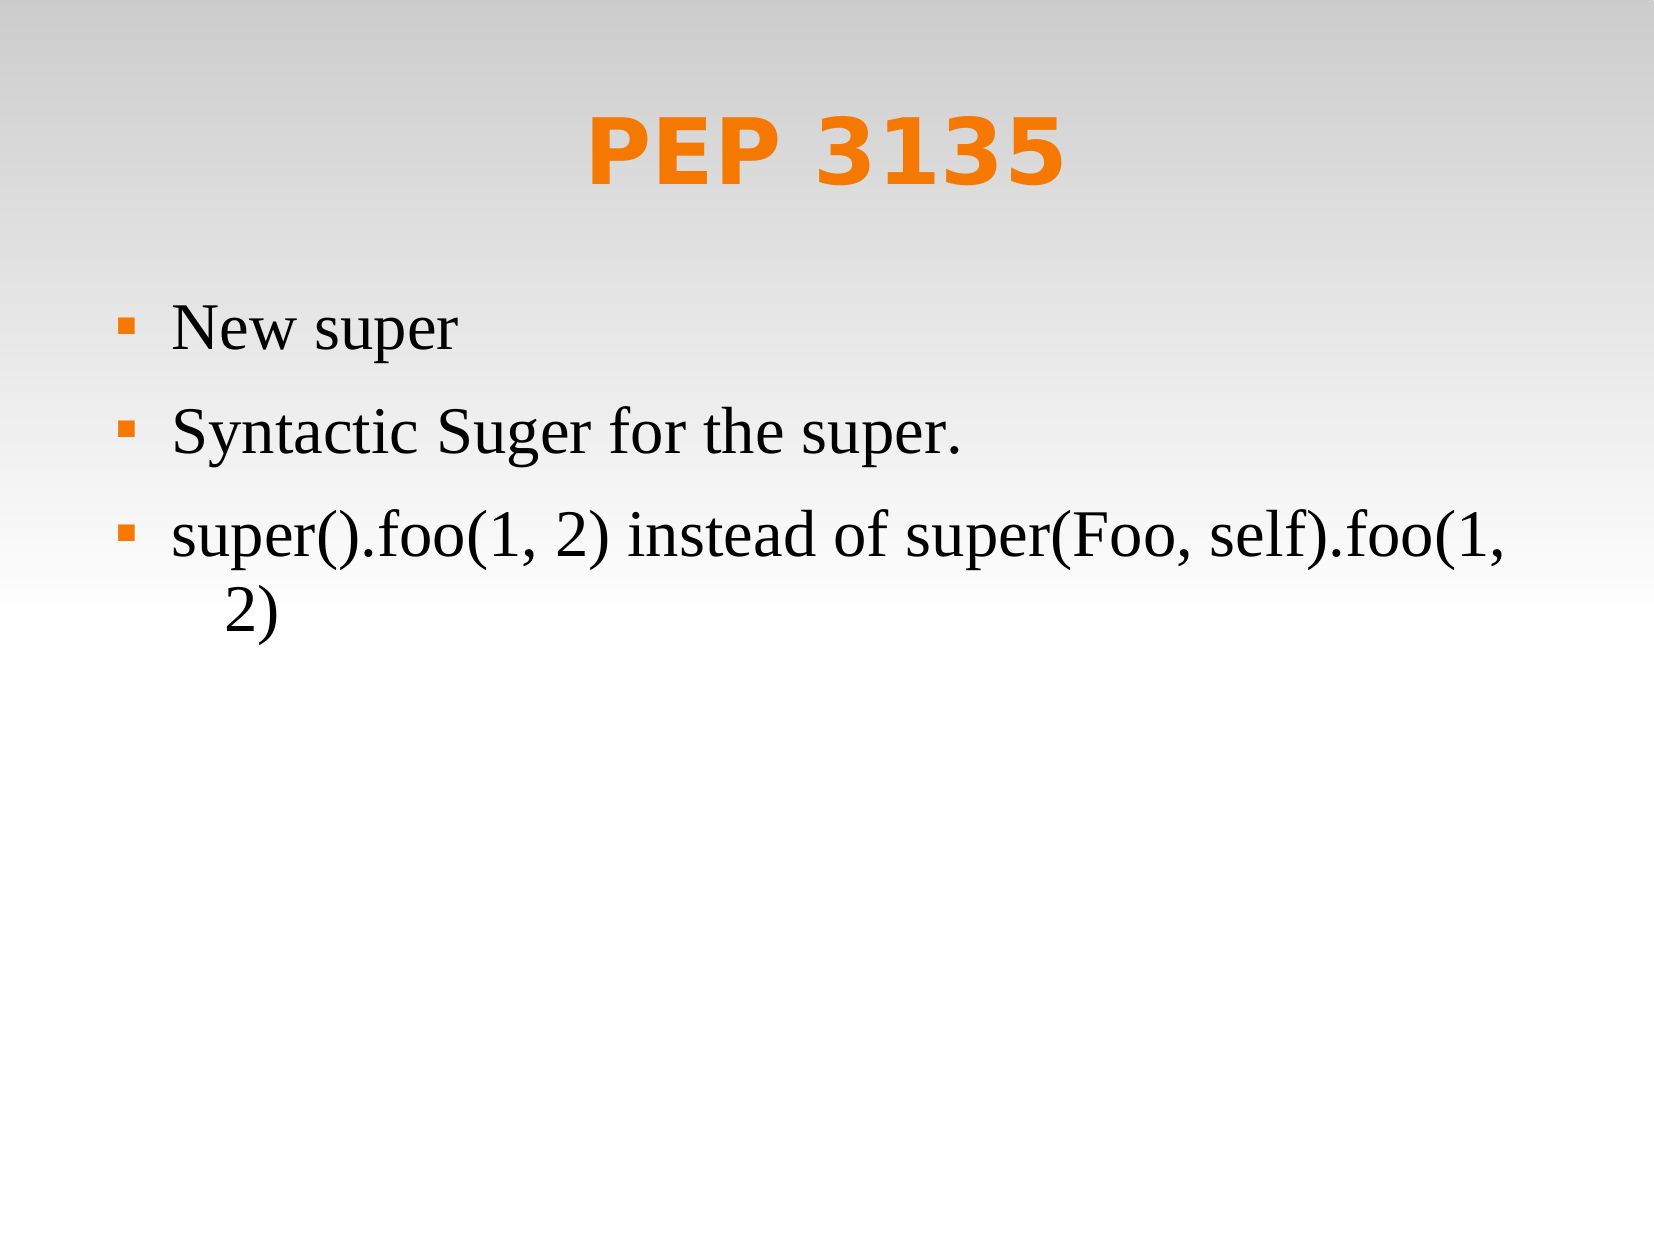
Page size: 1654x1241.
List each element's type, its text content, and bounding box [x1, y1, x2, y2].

title PEP 3135 [82, 56, 1571, 250]
list New super Syntactic Suger for the super. super().foo(1, 2) instead of super(Foo, self).foo(1, 2) [82, 290, 1571, 1094]
